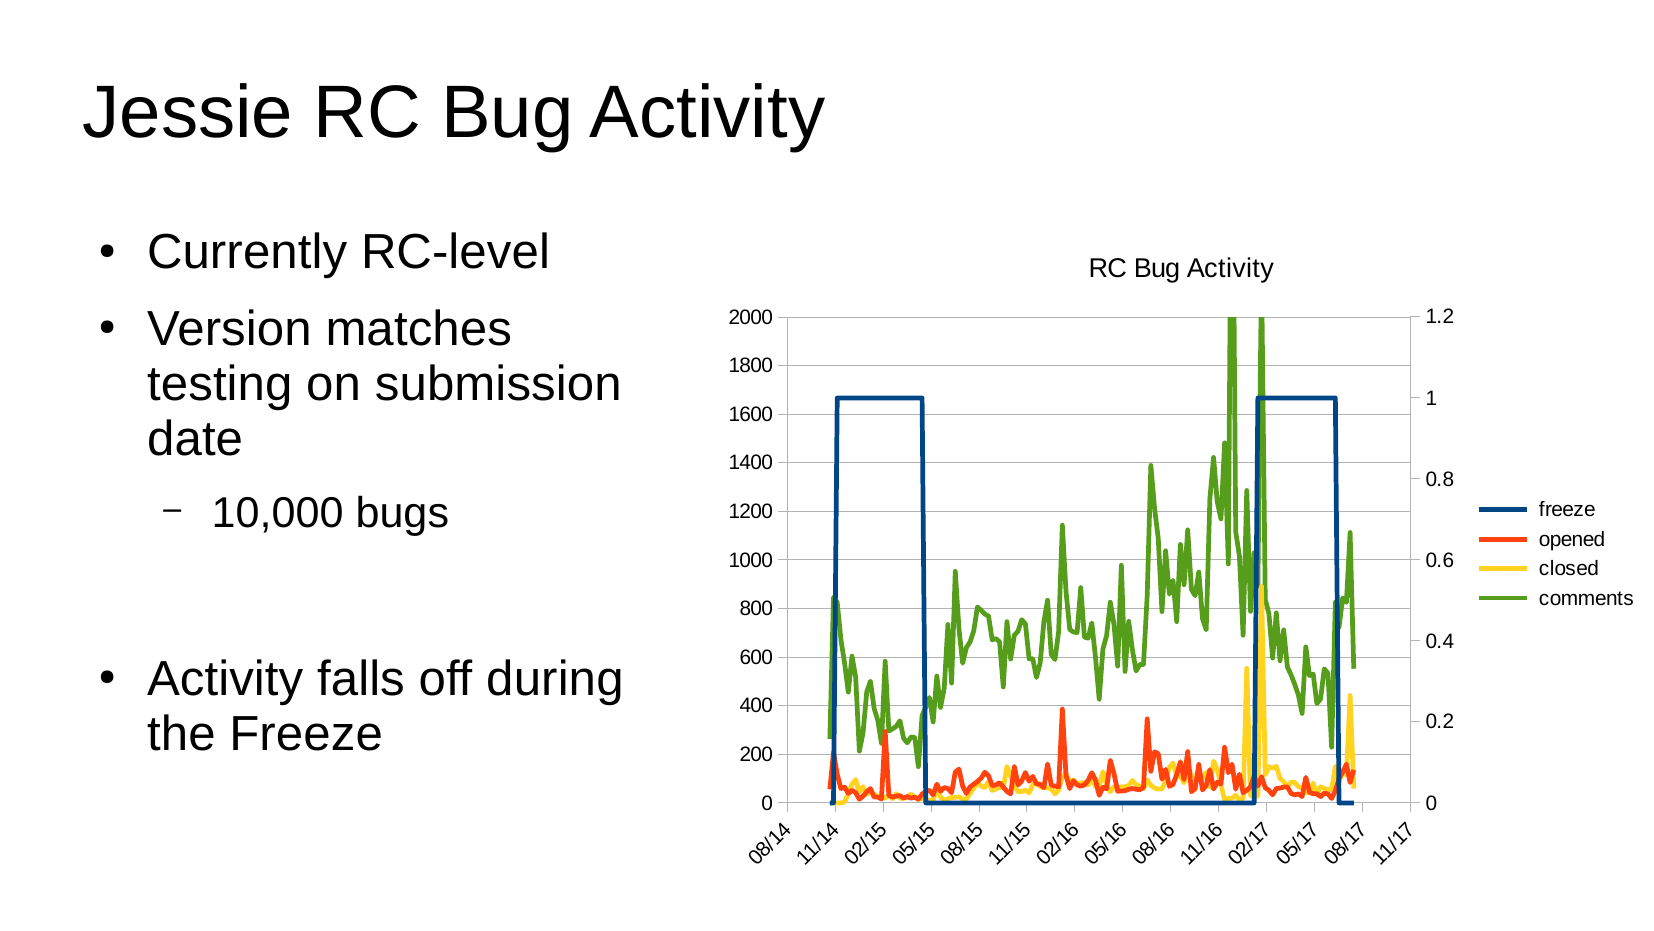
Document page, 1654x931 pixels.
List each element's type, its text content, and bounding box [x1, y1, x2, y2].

chart [709, 225, 1654, 883]
title Jessie RC Bug Activity [82, 35, 1235, 189]
list Currently RC-level Version matches testing on submission date 10,000 bugs Activity falls off during the Freeze [82, 224, 809, 764]
